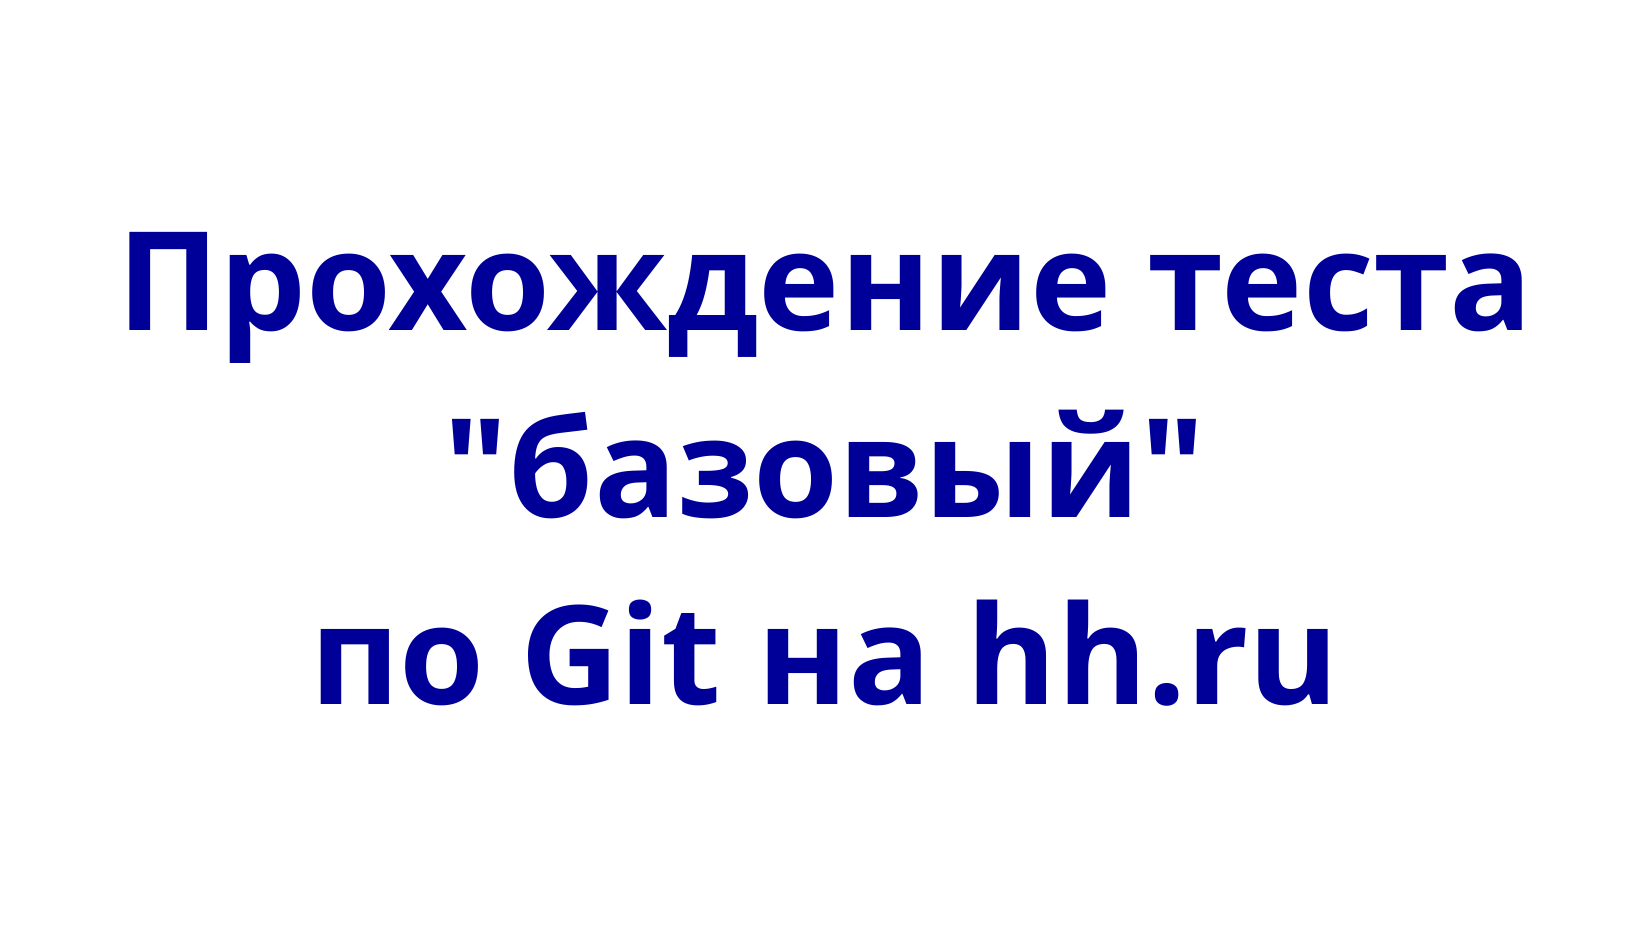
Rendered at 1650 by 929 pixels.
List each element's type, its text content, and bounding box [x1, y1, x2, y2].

subtitle Прохождение теста "базовый" по Git на hh.ru [0, 0, 1650, 929]
